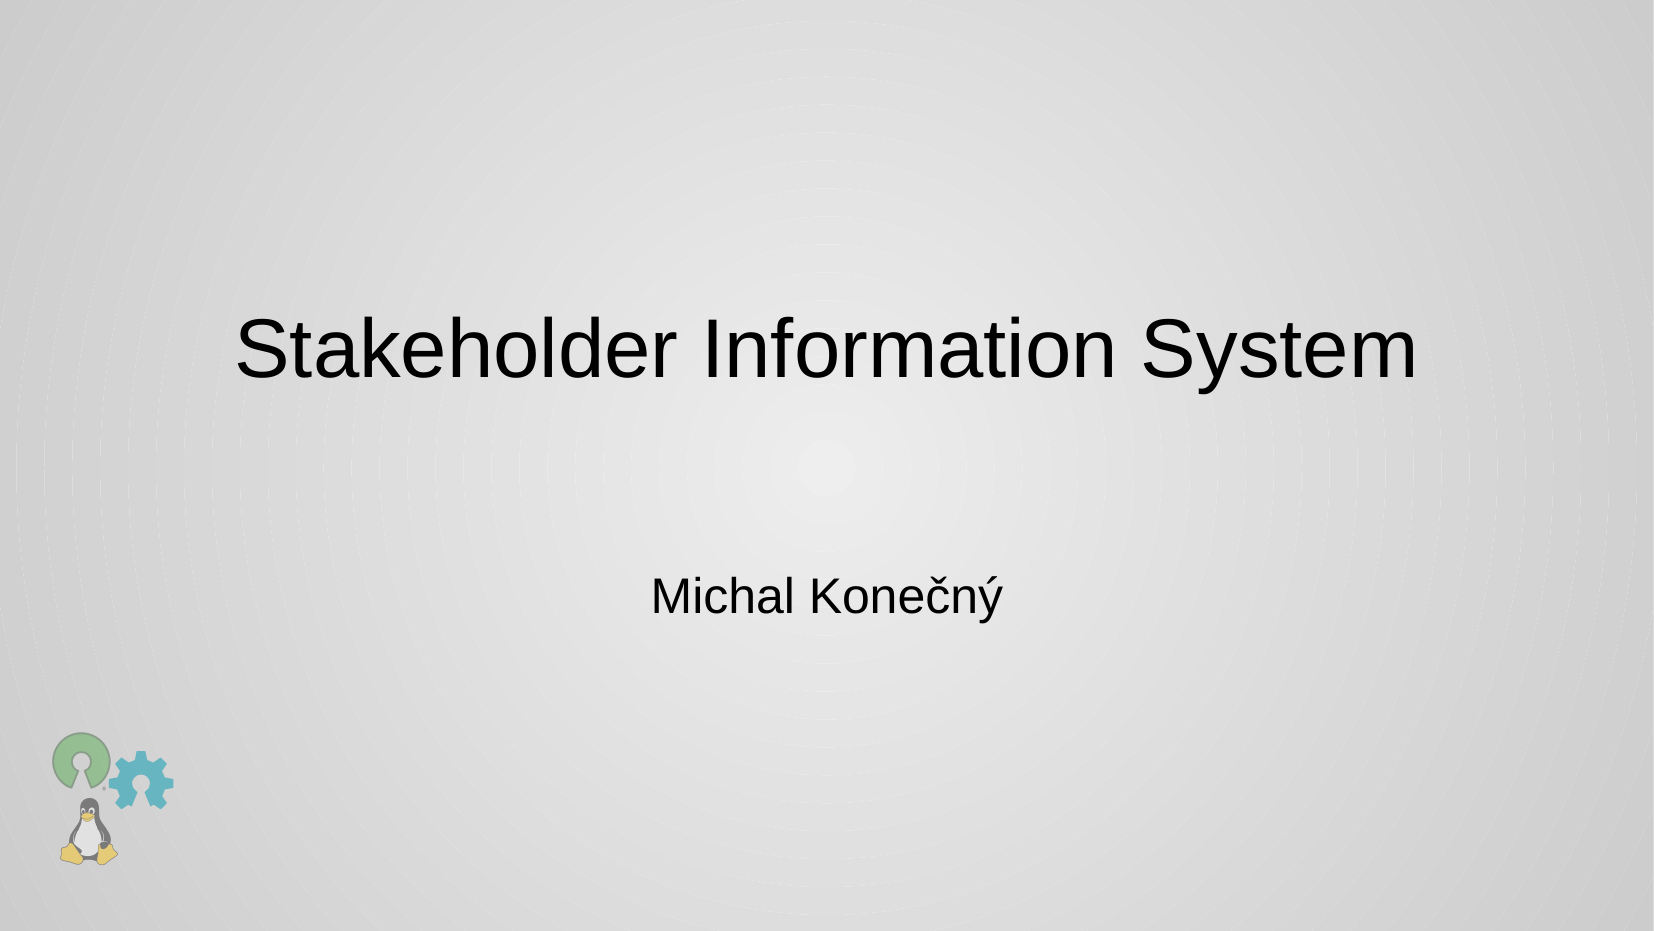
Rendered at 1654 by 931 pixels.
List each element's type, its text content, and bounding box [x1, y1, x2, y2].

text_box Stakeholder Information System [162, 295, 1492, 497]
text_box Michal Konečný [354, 561, 1300, 632]
